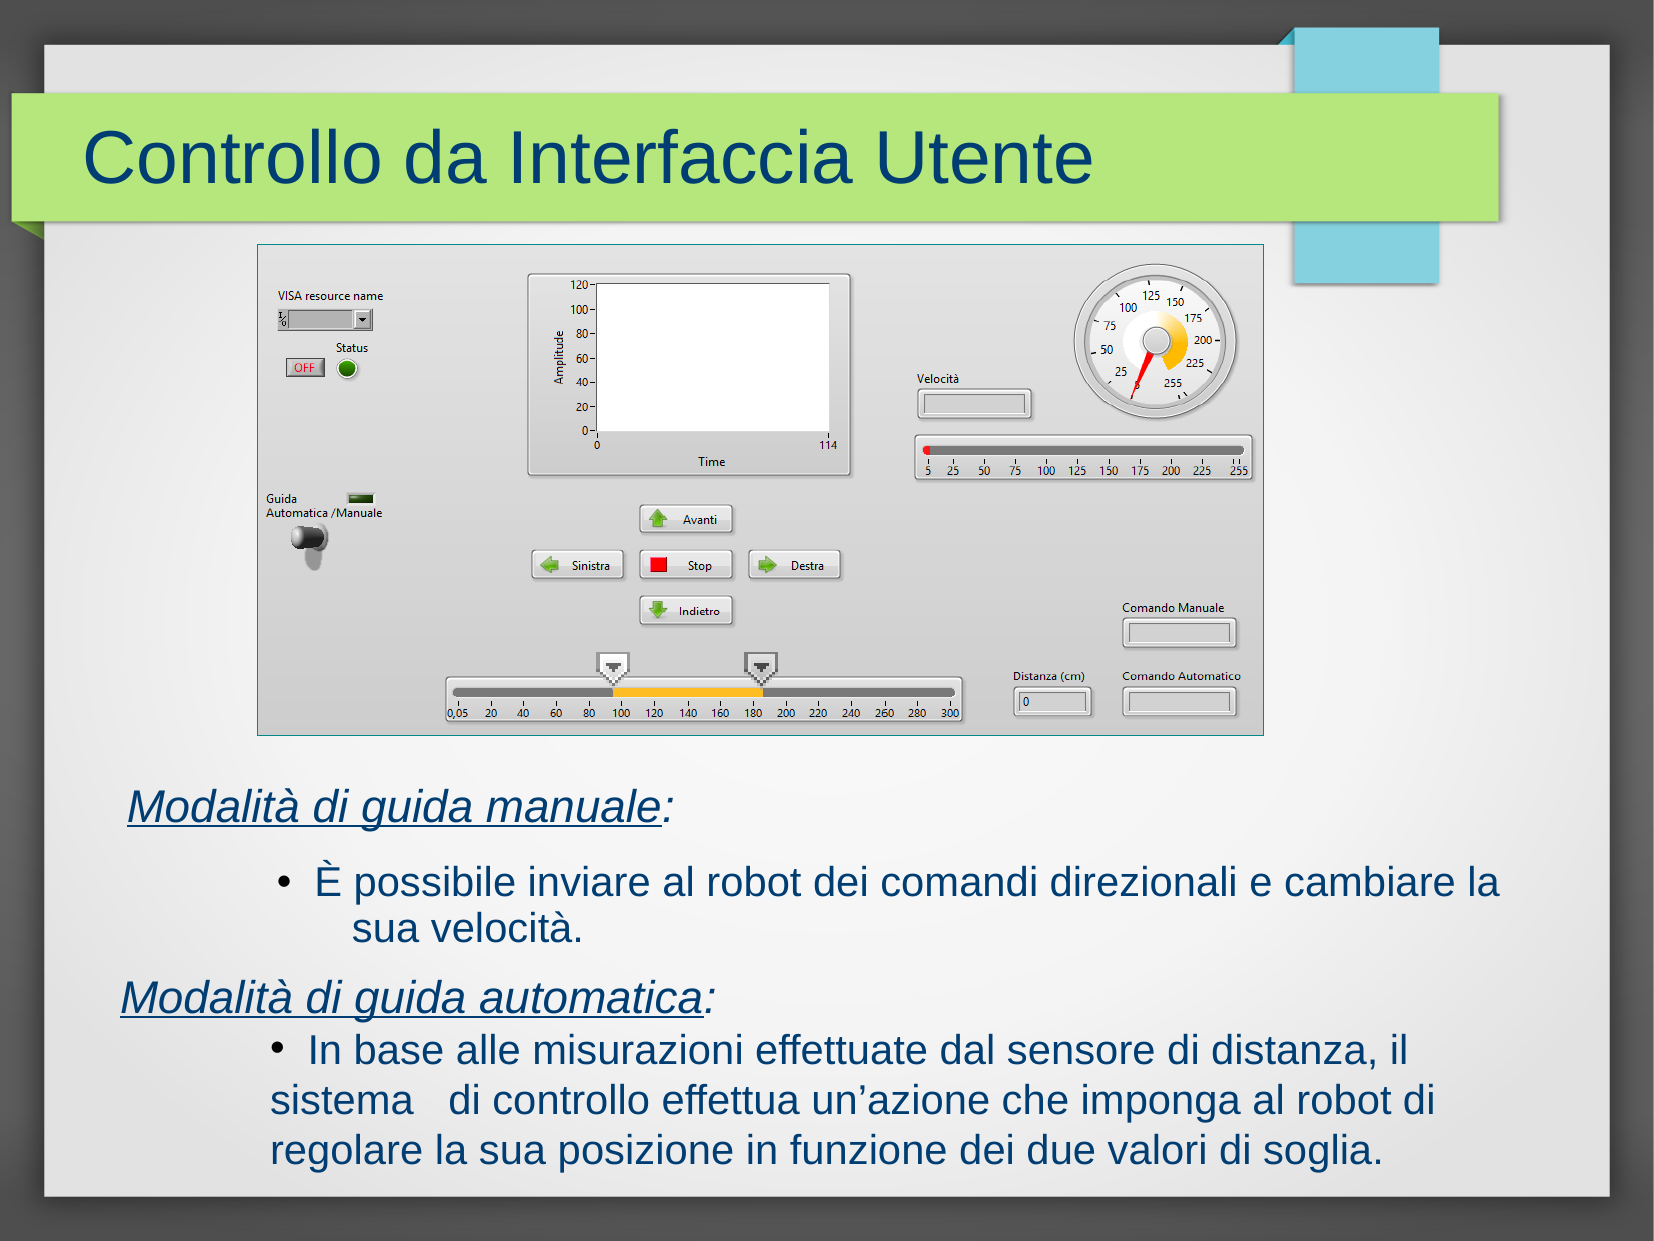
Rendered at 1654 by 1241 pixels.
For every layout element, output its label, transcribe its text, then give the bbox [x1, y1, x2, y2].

subtitle Modalità di guida manuale: È possibile inviare al robot dei comandi direzionali e cambiare la sua velocità. [126, 767, 1527, 960]
picture [257, 244, 1264, 736]
title Controllo da Interfaccia Utente [82, 94, 1264, 213]
text_box Modalità di guida automatica: In base alle misurazioni effettuate dal sensore di distanza, il sistema di controllo effettua un’azione che imponga al robot di regolare la sua posizione in funzione dei due valori di soglia. [105, 960, 1549, 1183]
